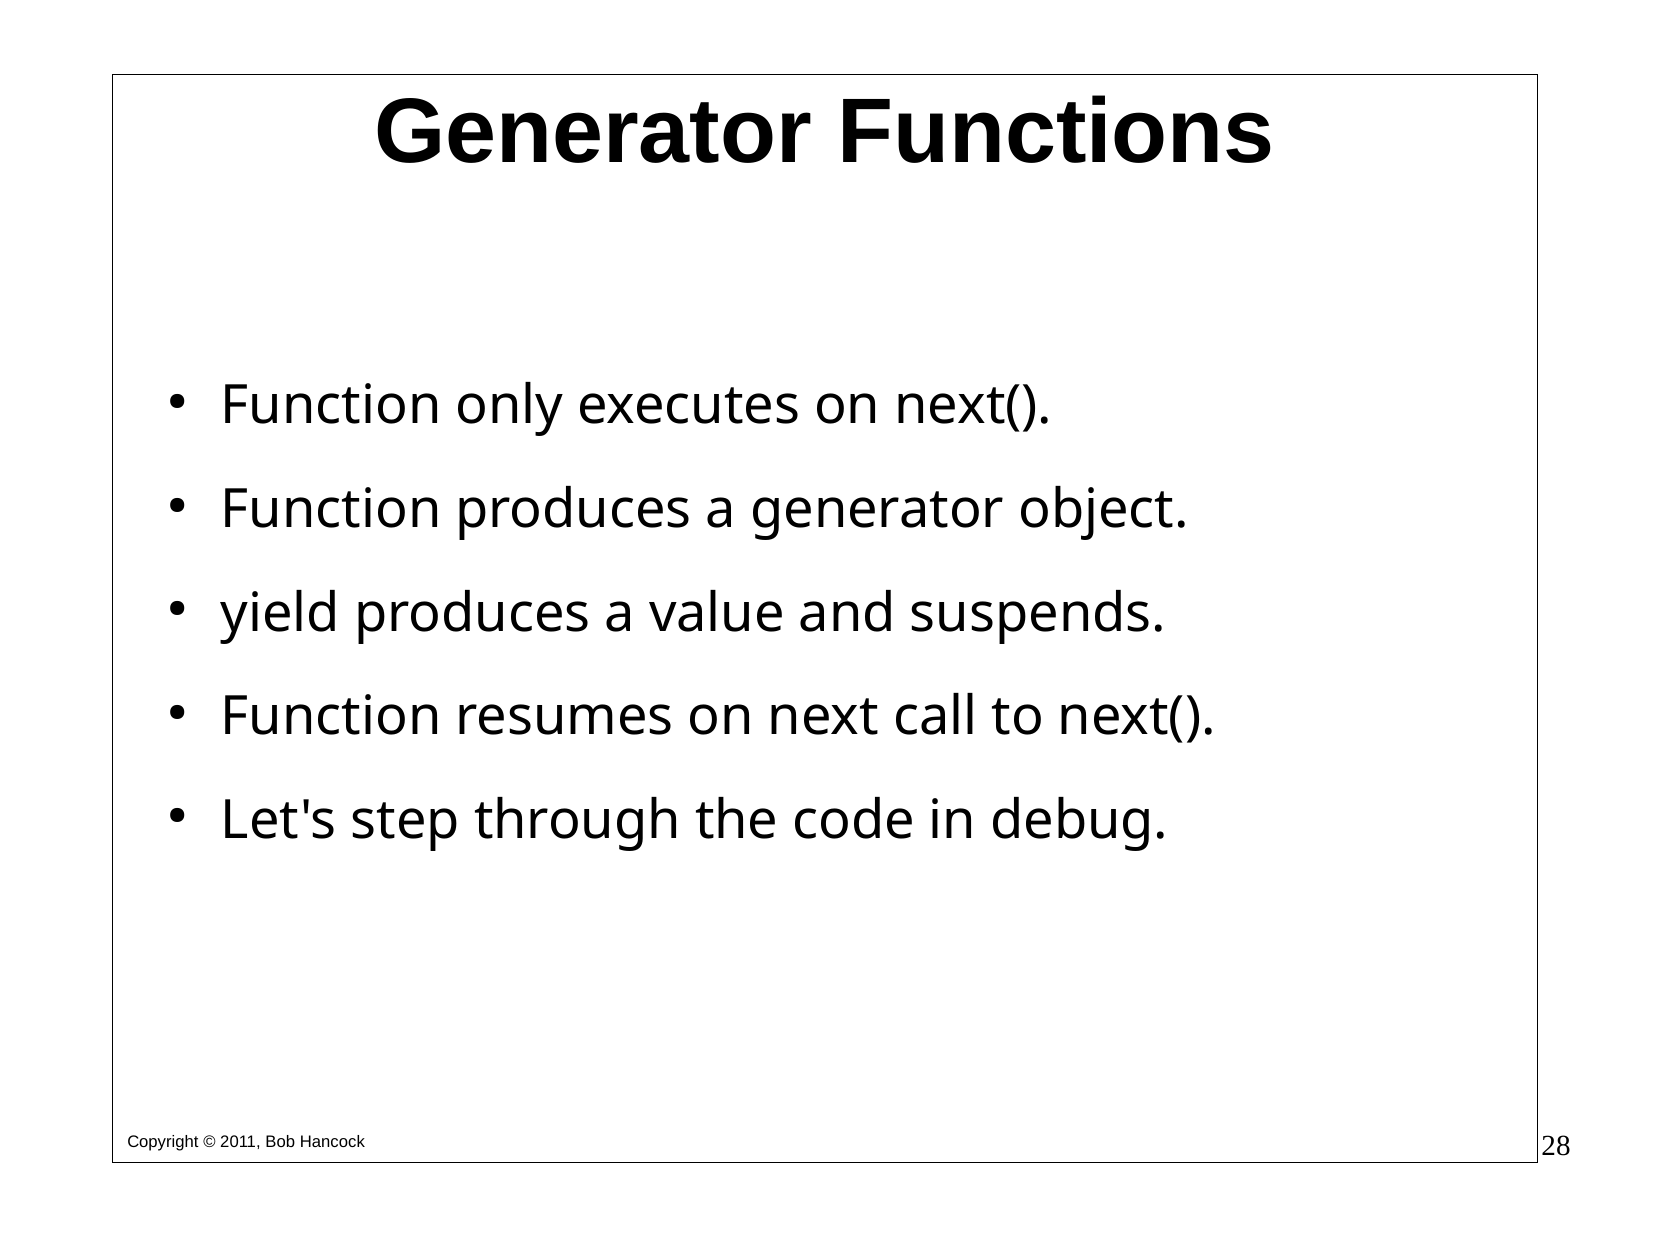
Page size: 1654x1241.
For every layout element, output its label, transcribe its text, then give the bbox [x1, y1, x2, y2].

text_box Copyright © 2011, Bob Hancock [112, 1125, 381, 1159]
list Function only executes on next(). Function produces a generator object. yield produces a value and suspends. Function resumes on next call to next(). Let's step through the code in debug. [150, 262, 1501, 1126]
title Generator Functions [112, 75, 1538, 188]
